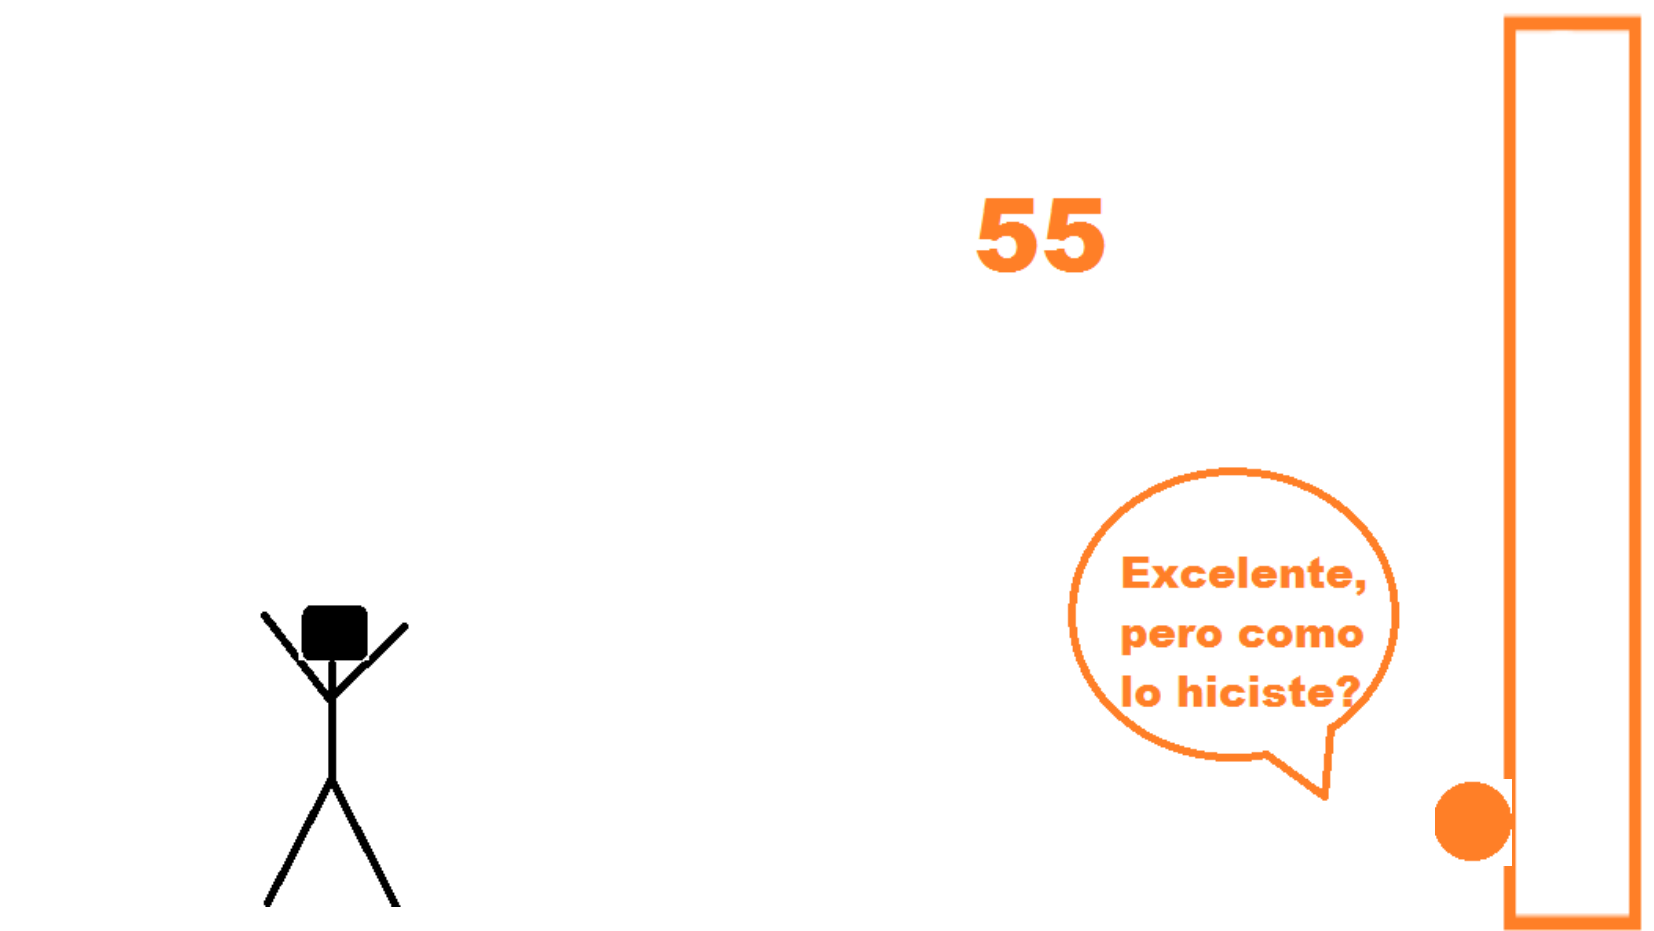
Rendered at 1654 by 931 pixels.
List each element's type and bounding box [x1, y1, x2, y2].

picture [239, 590, 426, 907]
picture [1435, 0, 1654, 931]
picture [1062, 463, 1409, 815]
picture [933, 129, 1148, 290]
